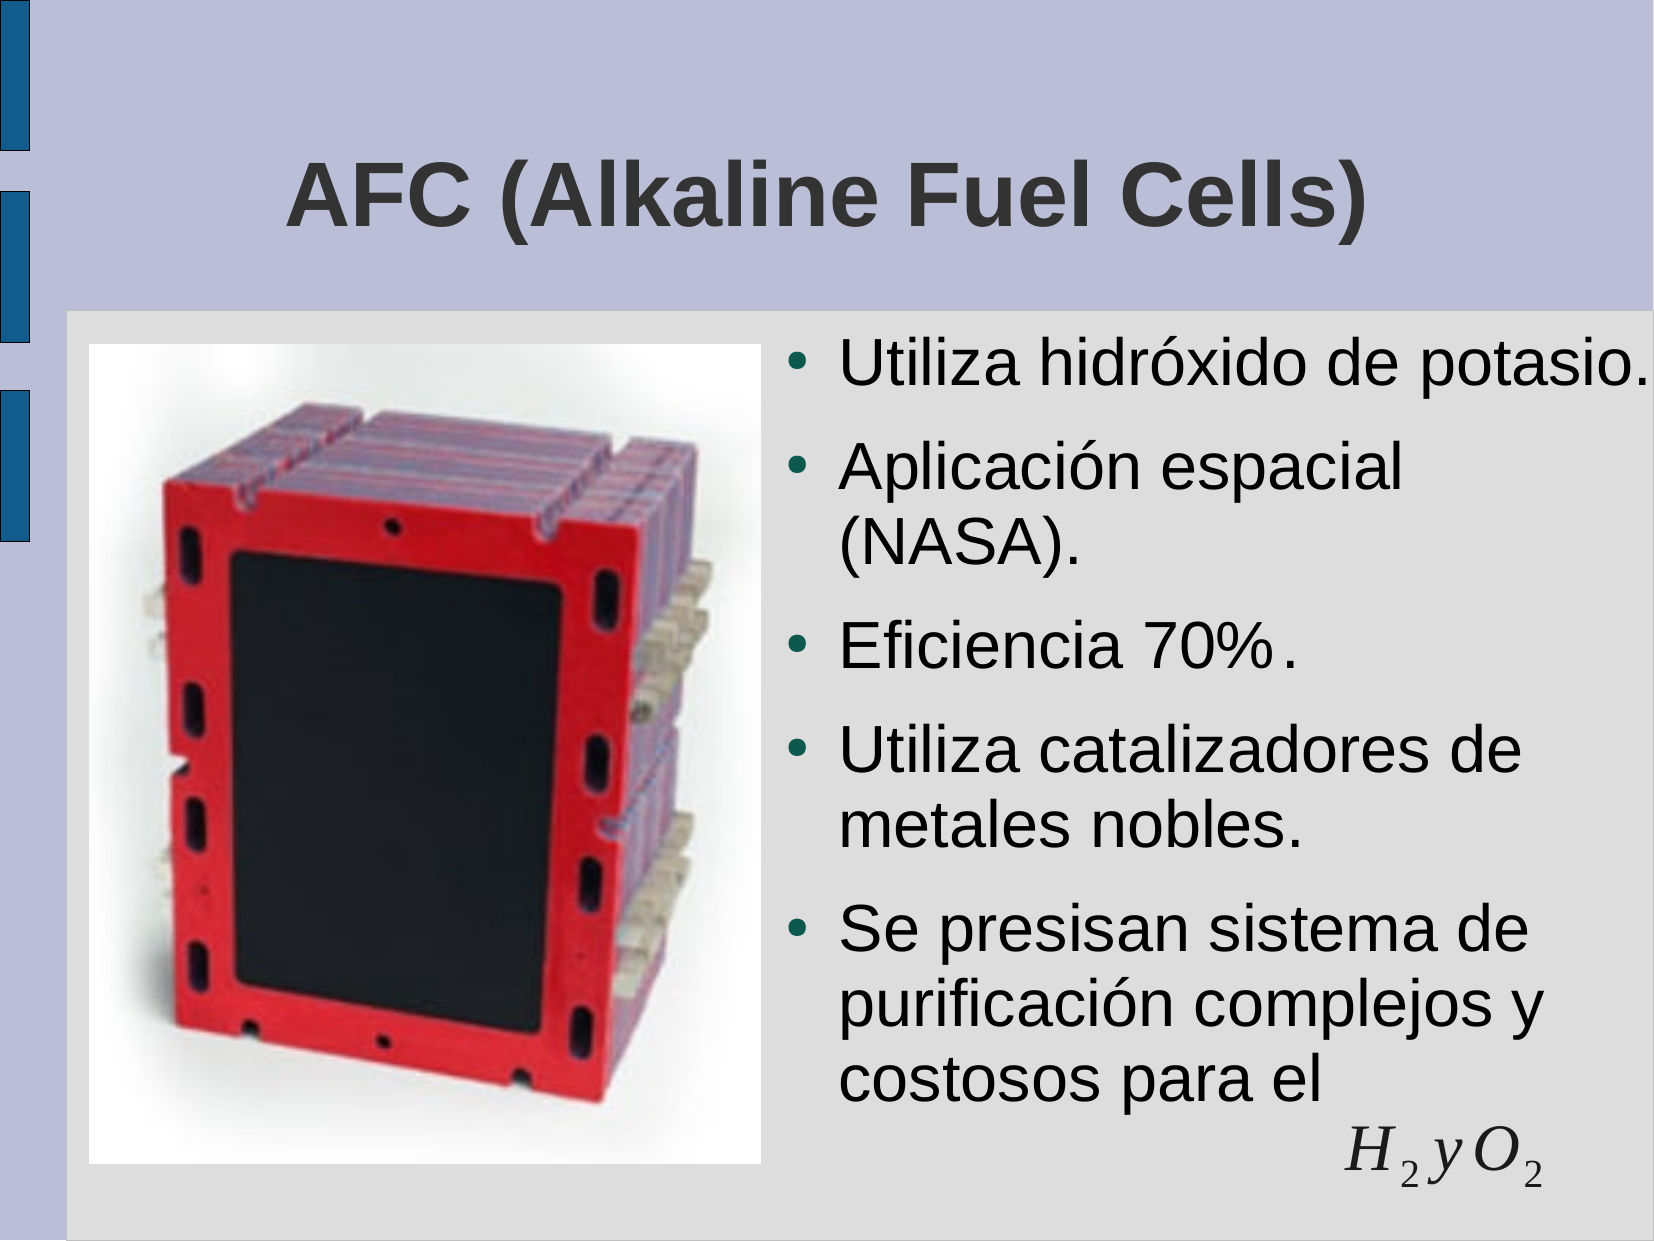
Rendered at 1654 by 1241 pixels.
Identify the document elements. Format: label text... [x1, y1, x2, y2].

chart [1334, 1109, 1549, 1199]
title AFC (Alkaline Fuel Cells) [121, 98, 1534, 291]
list Utiliza hidróxido de potasio. Aplicación espacial (NASA). Eficiencia 70% . Utiliza catalizadores de metales nobles. Se presisan sistema de purificación complejos y costosos para el [767, 324, 1654, 1191]
picture [89, 344, 761, 1164]
